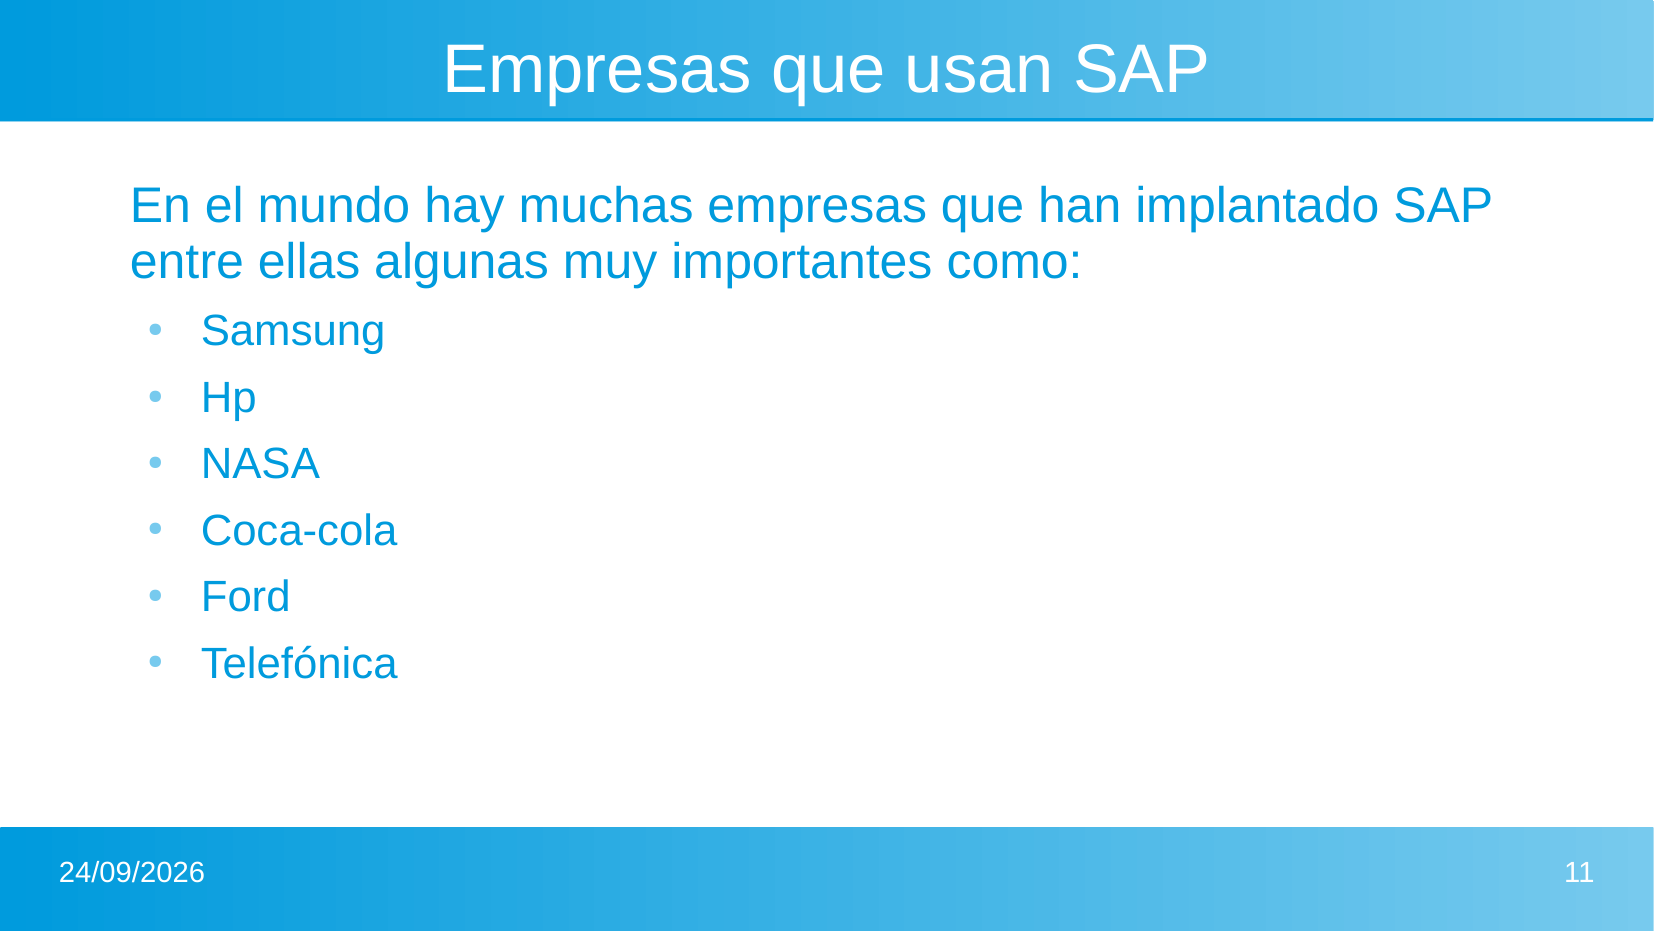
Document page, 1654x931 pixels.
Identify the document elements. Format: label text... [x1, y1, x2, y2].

list En el mundo hay muchas empresas que han implantado SAP entre ellas algunas muy importantes como: Samsung Hp NASA Coca-cola Ford Telefónica [59, 177, 1595, 768]
title Empresas que usan SAP [59, 29, 1595, 108]
